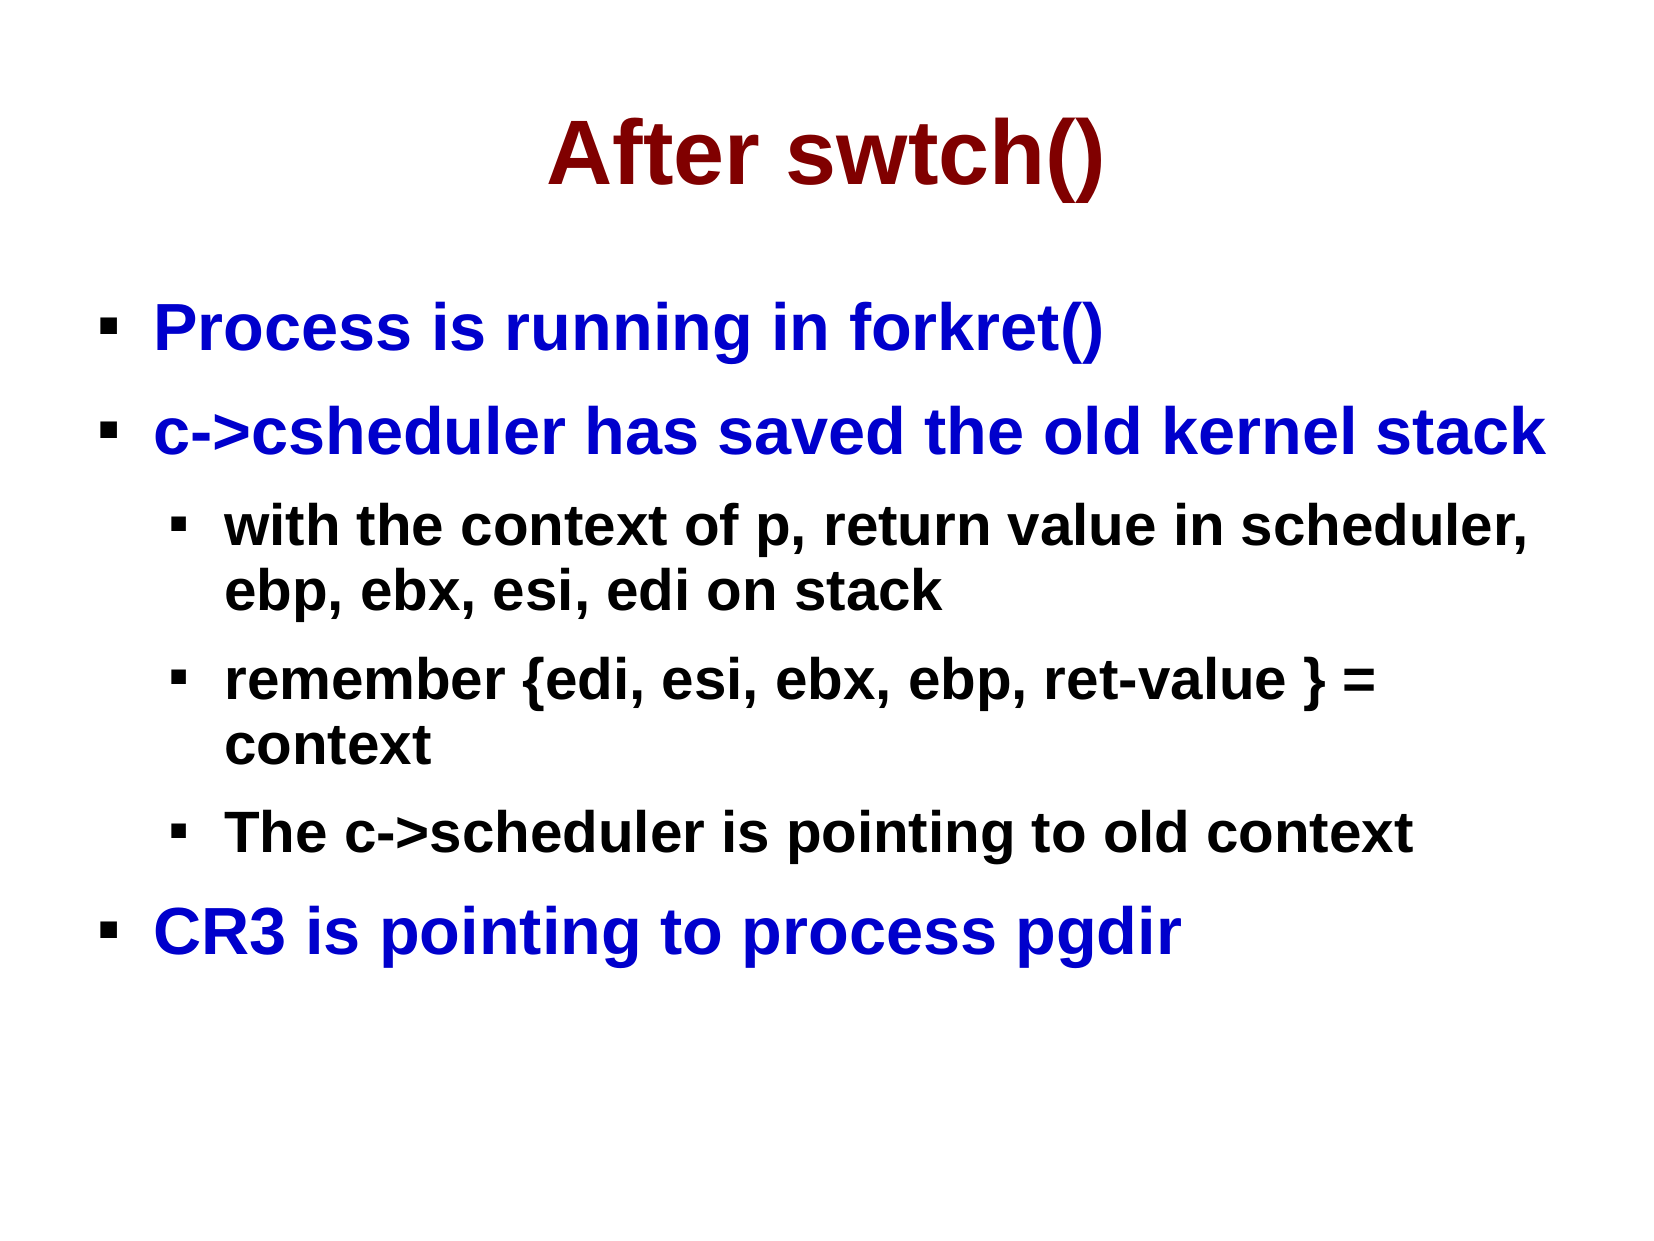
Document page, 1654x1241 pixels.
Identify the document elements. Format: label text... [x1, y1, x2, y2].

list Process is running in forkret() c->csheduler has saved the old kernel stack with the context of p, return value in scheduler, ebp, ebx, esi, edi on stack remember {edi, esi, ebx, ebp, ret-value } = context The c->scheduler is pointing to old context CR3 is pointing to process pgdir [82, 290, 1571, 1010]
title After swtch() [82, 49, 1571, 257]
